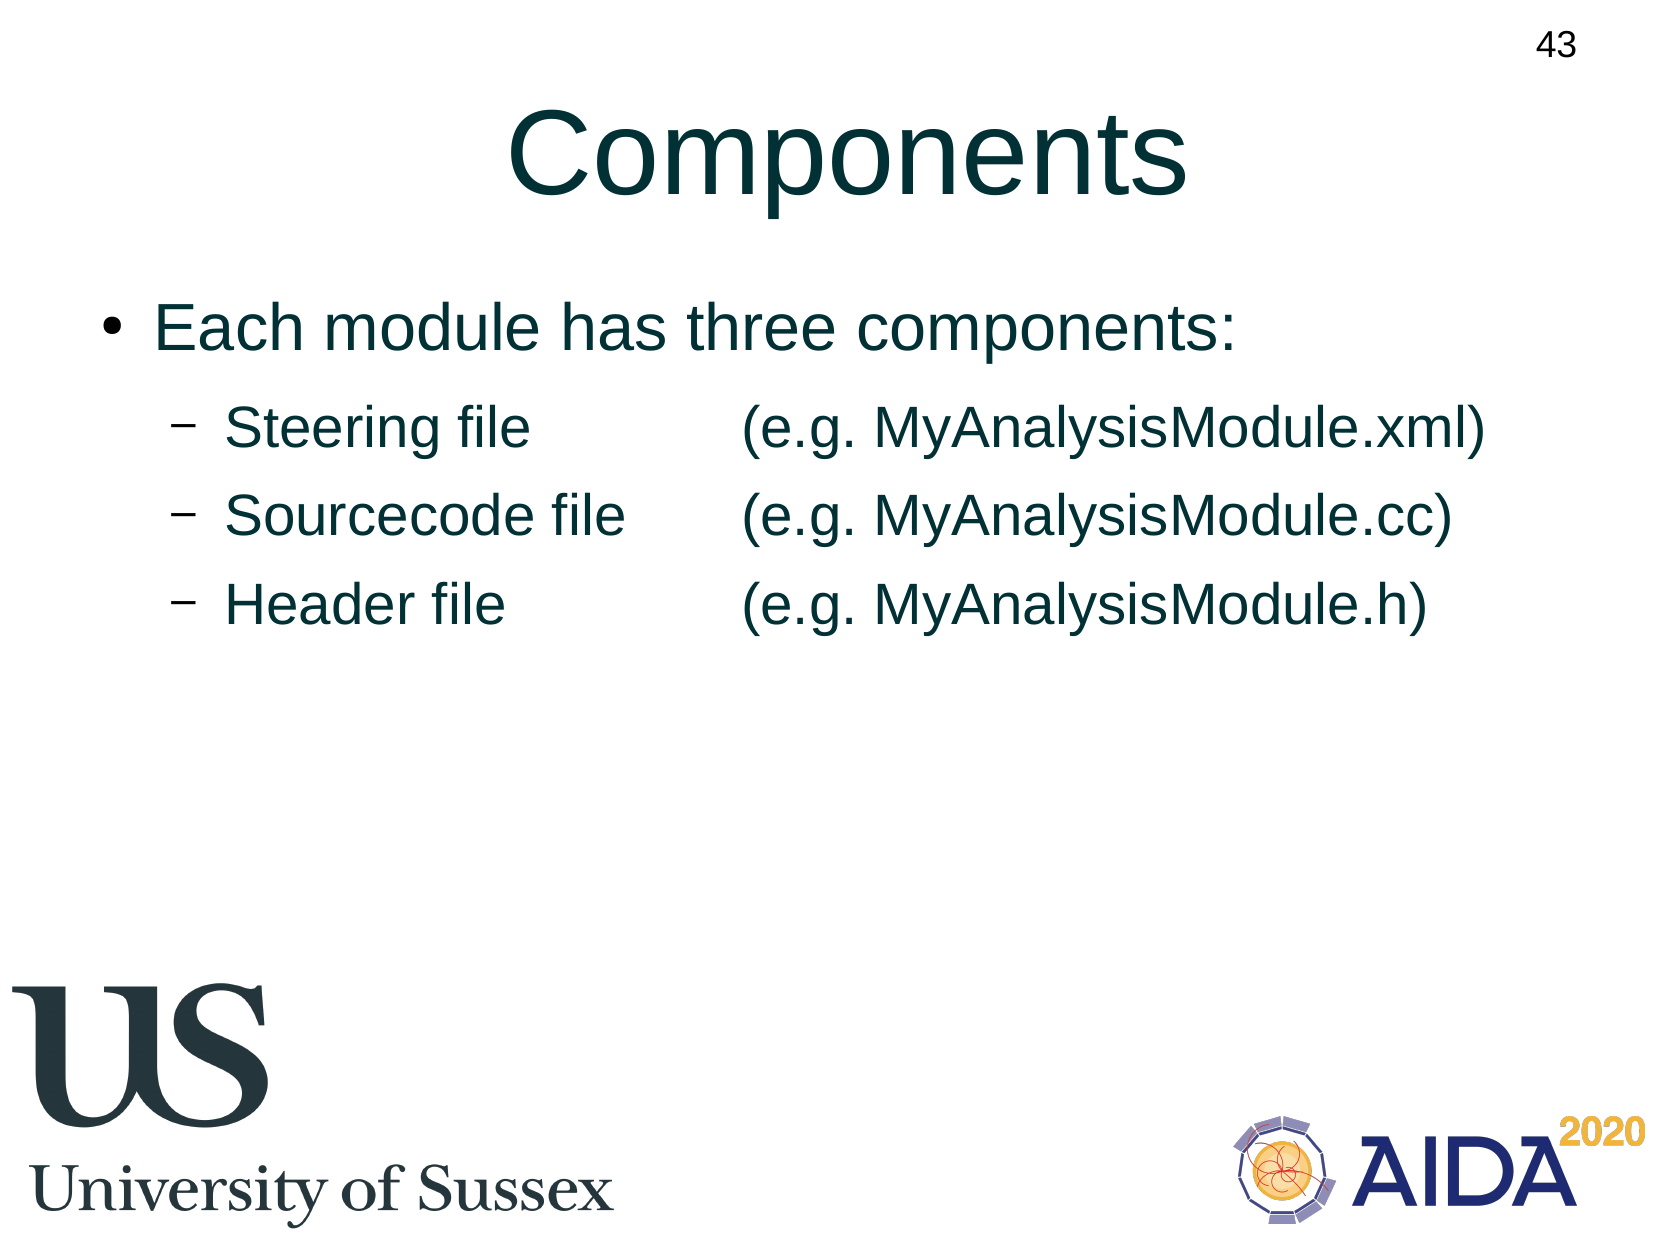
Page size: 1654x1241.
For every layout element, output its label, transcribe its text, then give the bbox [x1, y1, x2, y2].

title Components [82, 49, 1571, 257]
text_box <number> [1521, 16, 1654, 84]
picture [11, 982, 615, 1229]
list Each module has three components: Steering file (e.g. MyAnalysisModule.xml) Sourcecode file (e.g. MyAnalysisModule.cc) Header file (e.g. MyAnalysisModule.h) [82, 290, 1571, 957]
picture [1233, 1116, 1645, 1224]
